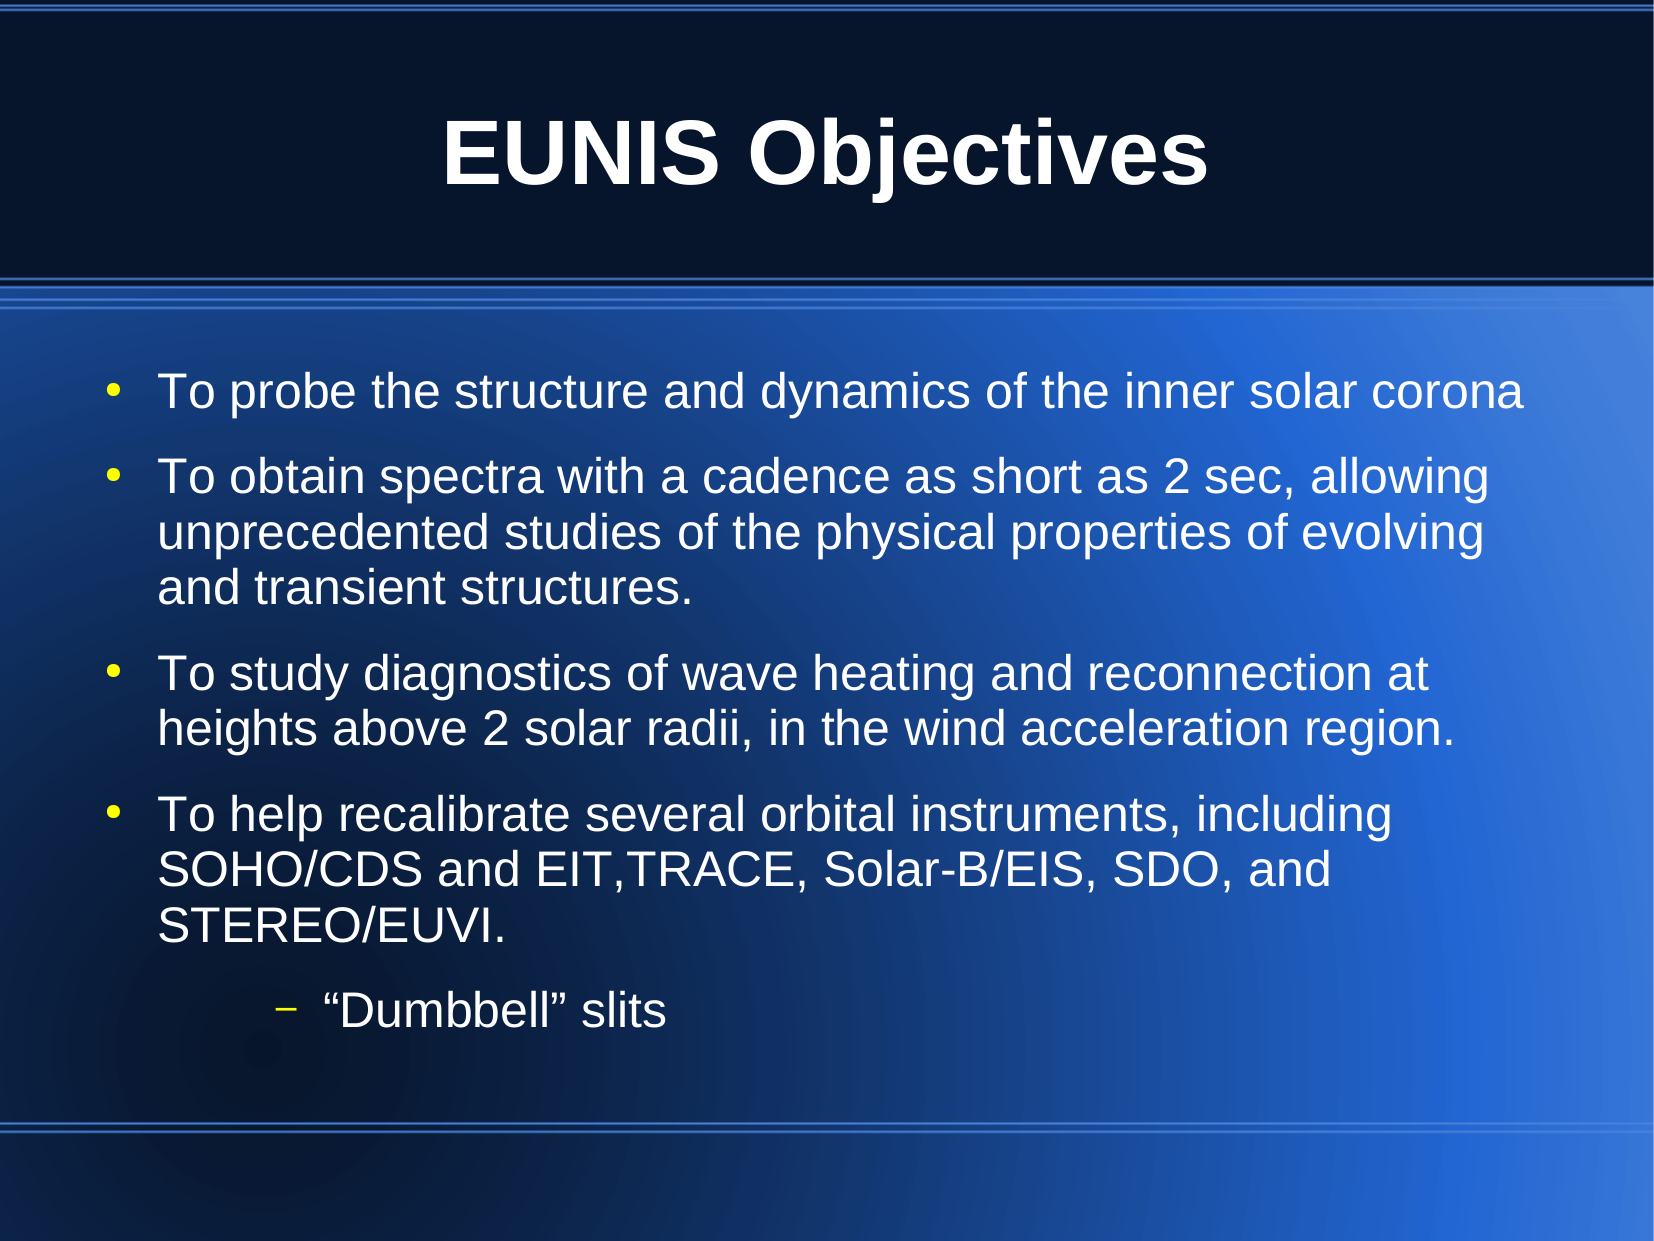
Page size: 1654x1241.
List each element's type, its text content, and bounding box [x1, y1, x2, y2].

title EUNIS Objectives [82, 49, 1571, 257]
picture [0, 0, 1654, 1241]
list To probe the structure and dynamics of the inner solar corona To obtain spectra with a cadence as short as 2 sec, allowing unprecedented studies of the physical properties of evolving and transient structures. To study diagnostics of wave heating and reconnection at heights above 2 solar radii, in the wind acceleration region. To help recalibrate several orbital instruments, including SOHO/CDS and EIT,TRACE, Solar-B/EIS, SDO, and STEREO/EUVI. “Dumbbell” slits [86, 362, 1576, 1051]
